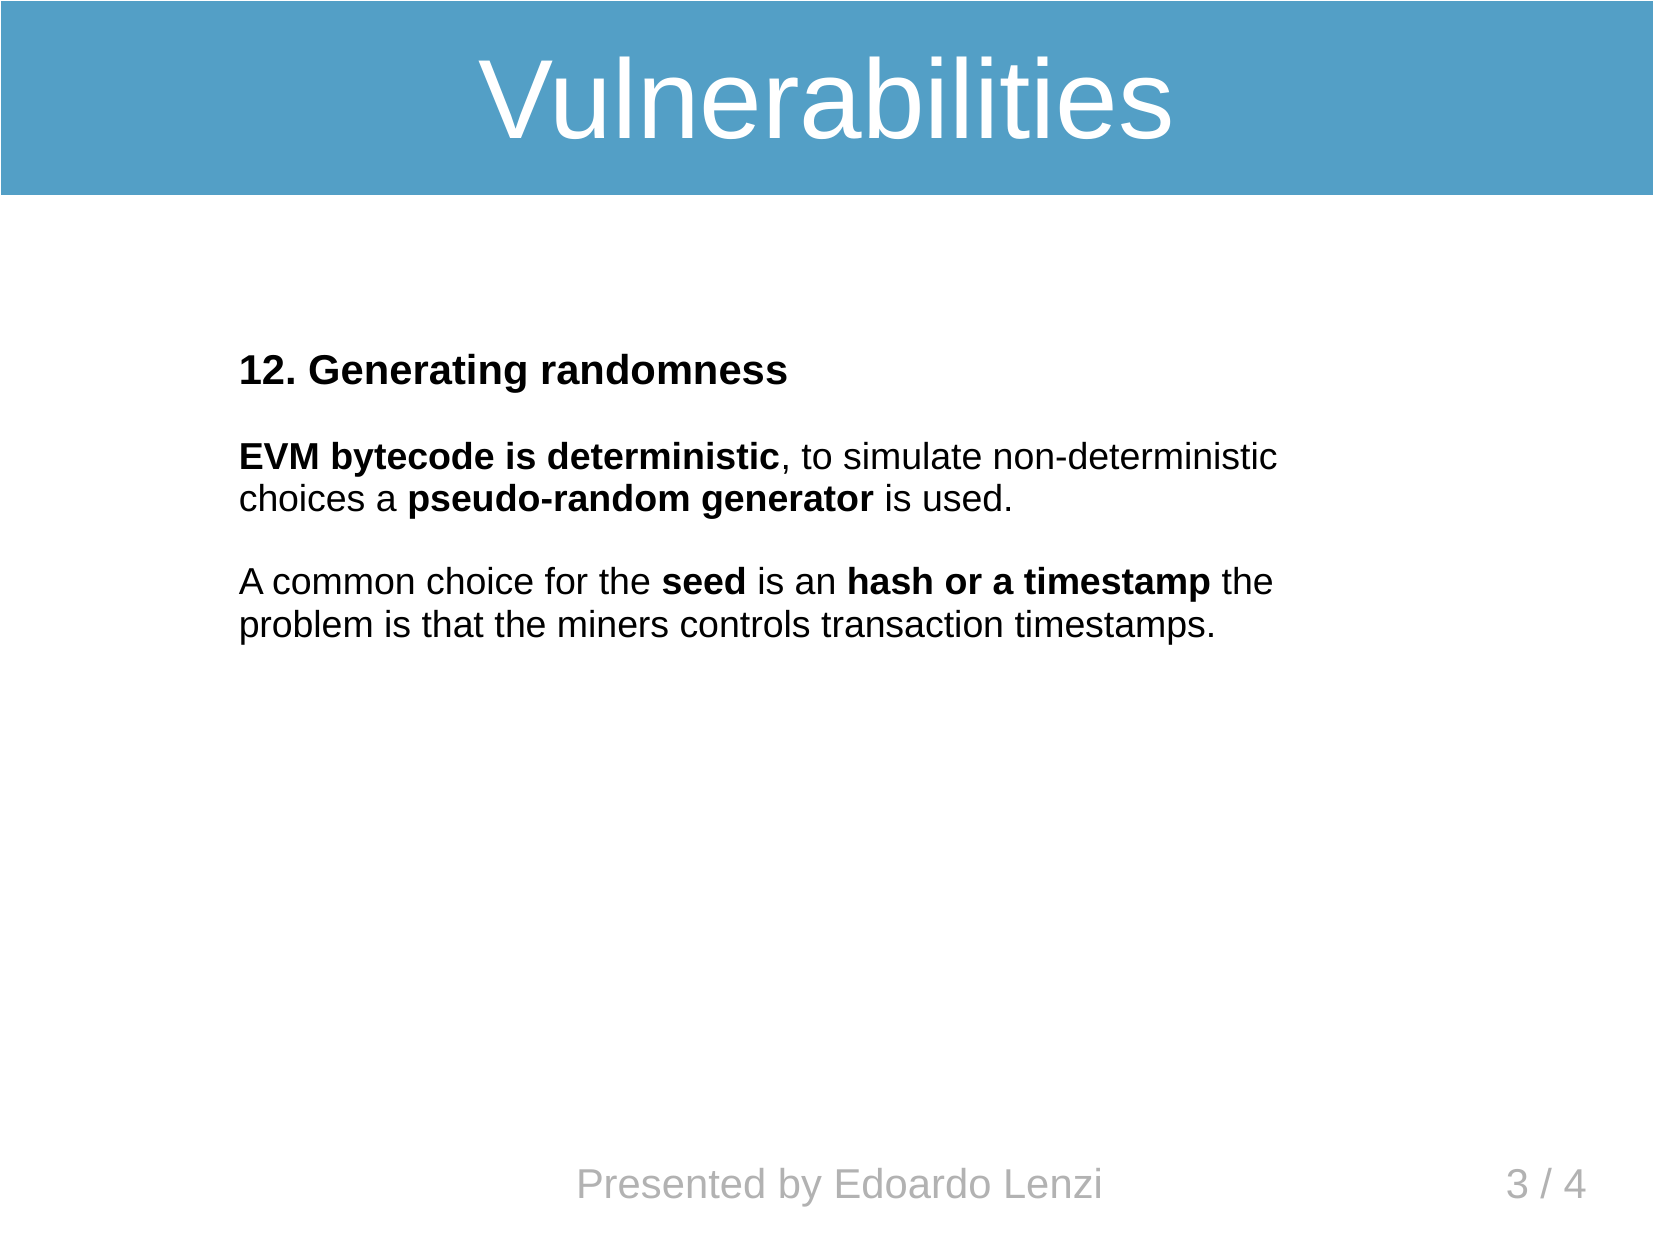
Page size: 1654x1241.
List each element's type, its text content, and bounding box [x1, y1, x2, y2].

title Vulnerabilities [82, 0, 1571, 204]
text_box 12. Generating randomness EVM bytecode is deterministic, to simulate non-deterministic choices a pseudo-random generator is used. A common choice for the seed is an hash or a timestamp the problem is that the miners controls transaction timestamps. [224, 339, 1425, 984]
text_box [1571, 0, 1654, 196]
list Presented by Edoardo Lenzi 3 / 4 [505, 1160, 1654, 1241]
text_box [0, 0, 82, 196]
